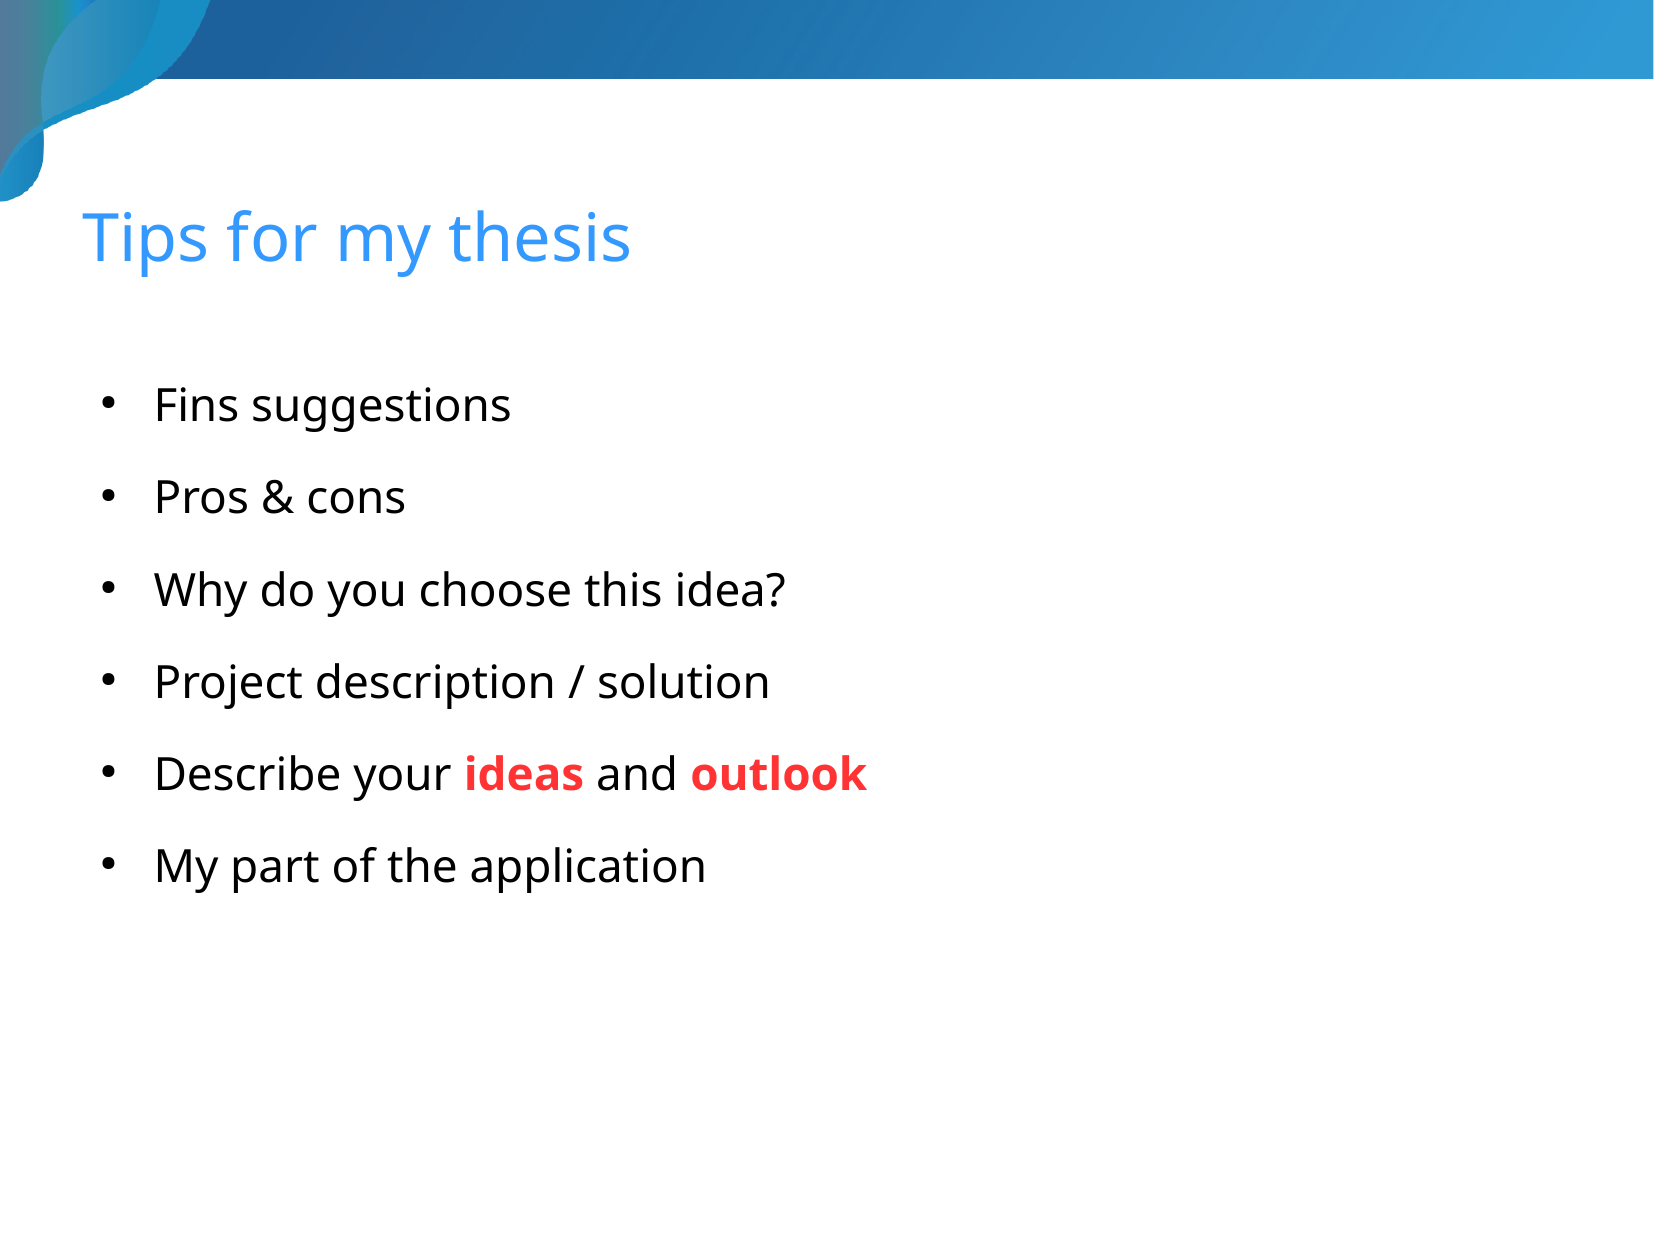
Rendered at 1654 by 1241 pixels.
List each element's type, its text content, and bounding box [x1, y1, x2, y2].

title Tips for my thesis [82, 132, 1571, 340]
picture [0, 0, 1654, 1241]
list Fins suggestions Pros & cons Why do you choose this idea? Project description / solution Describe your ideas and outlook My part of the application [82, 372, 1576, 1093]
